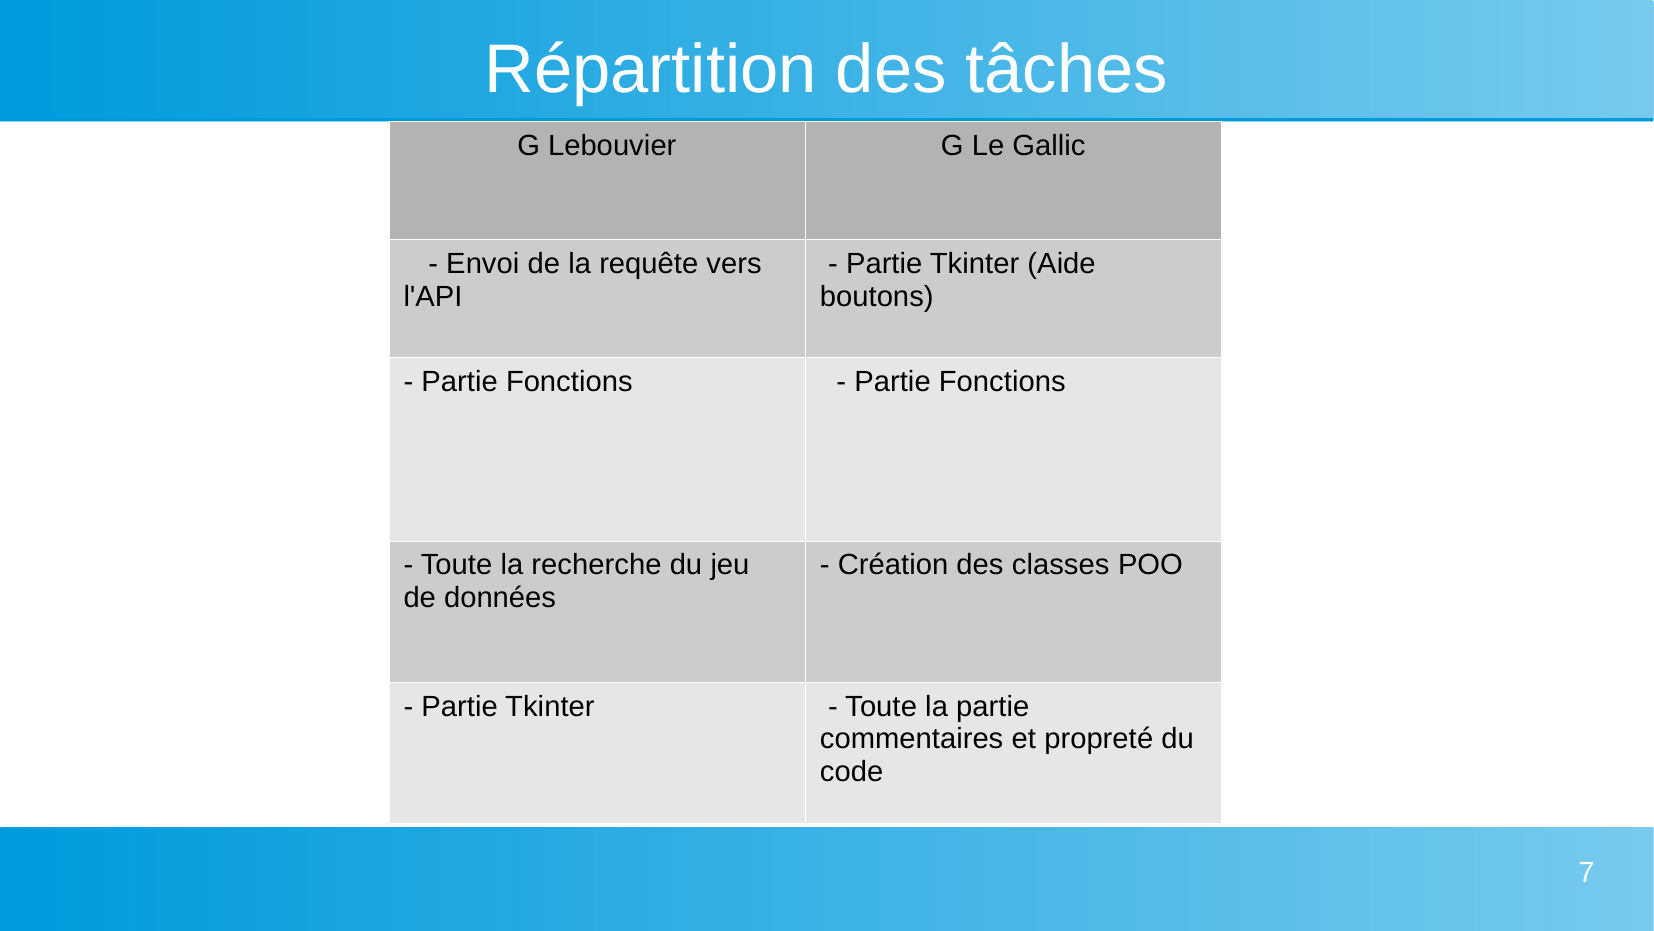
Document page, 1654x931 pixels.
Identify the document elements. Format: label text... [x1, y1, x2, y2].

table_cell - Partie Fonctions [806, 358, 1221, 541]
table_cell - Toute la partie commentaires et propreté du code [806, 683, 1221, 823]
table_cell - Création des classes POO [806, 542, 1221, 682]
table_cell - Envoi de la requête vers l'API [390, 240, 805, 357]
table_header G Lebouvier [390, 122, 805, 239]
table_cell - Partie Tkinter (Aide boutons) [806, 240, 1221, 357]
title Répartition des tâches [59, 29, 1595, 108]
table_cell - Toute la recherche du jeu de données [390, 542, 805, 682]
table_cell - Partie Fonctions [390, 358, 805, 541]
table_header G Le Gallic [806, 122, 1221, 239]
table_cell - Partie Tkinter [390, 683, 805, 823]
